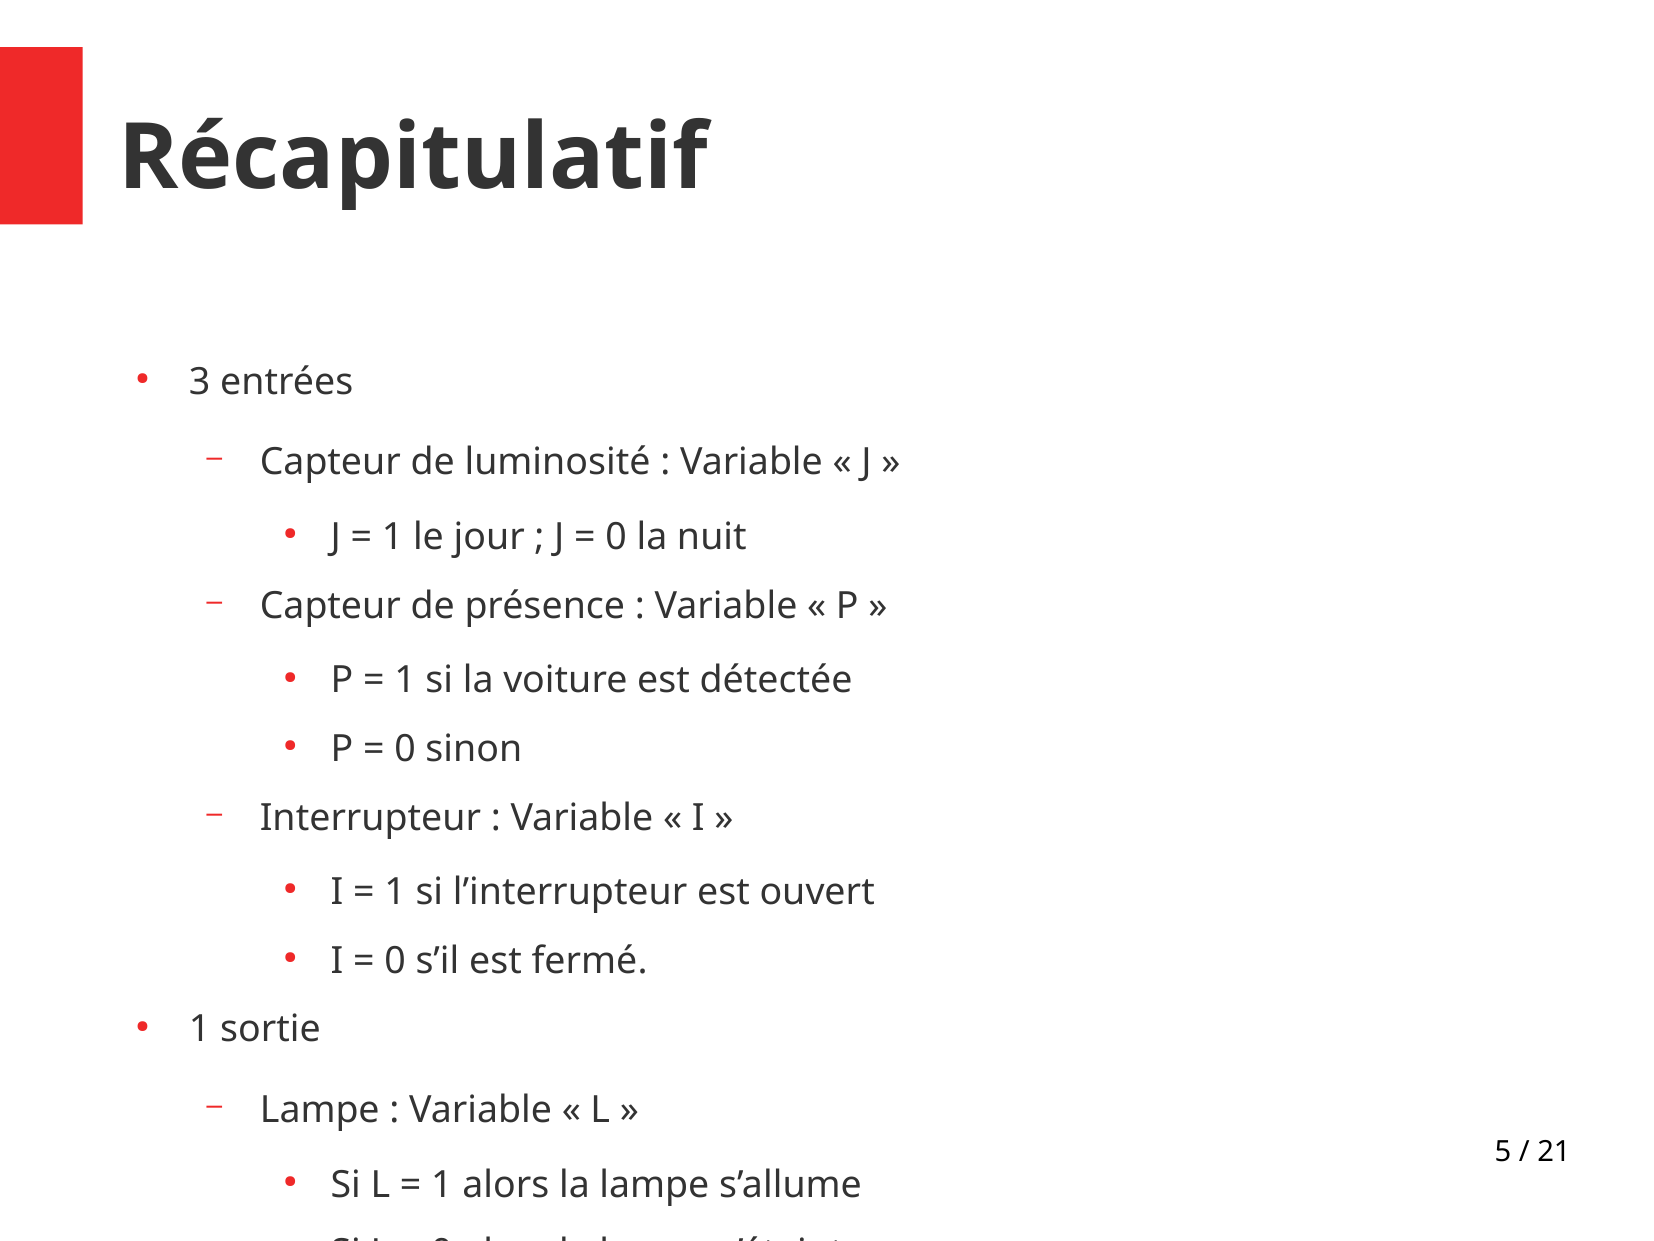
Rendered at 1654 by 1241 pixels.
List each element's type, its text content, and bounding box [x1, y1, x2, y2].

title Récapitulatif [118, 49, 1571, 257]
list 3 entrées Capteur de luminosité : Variable « J » J = 1 le jour ; J = 0 la nuit Capteur de présence : Variable « P » P = 1 si la voiture est détectée P = 0 sinon Interrupteur : Variable « I » I = 1 si l’interrupteur est ouvert I = 0 s’il est fermé. 1 sortie Lampe : Variable « L » Si L = 1 alors la lampe s’allume Si L = 0 alors la lampe s’éteint [118, 354, 1536, 1074]
